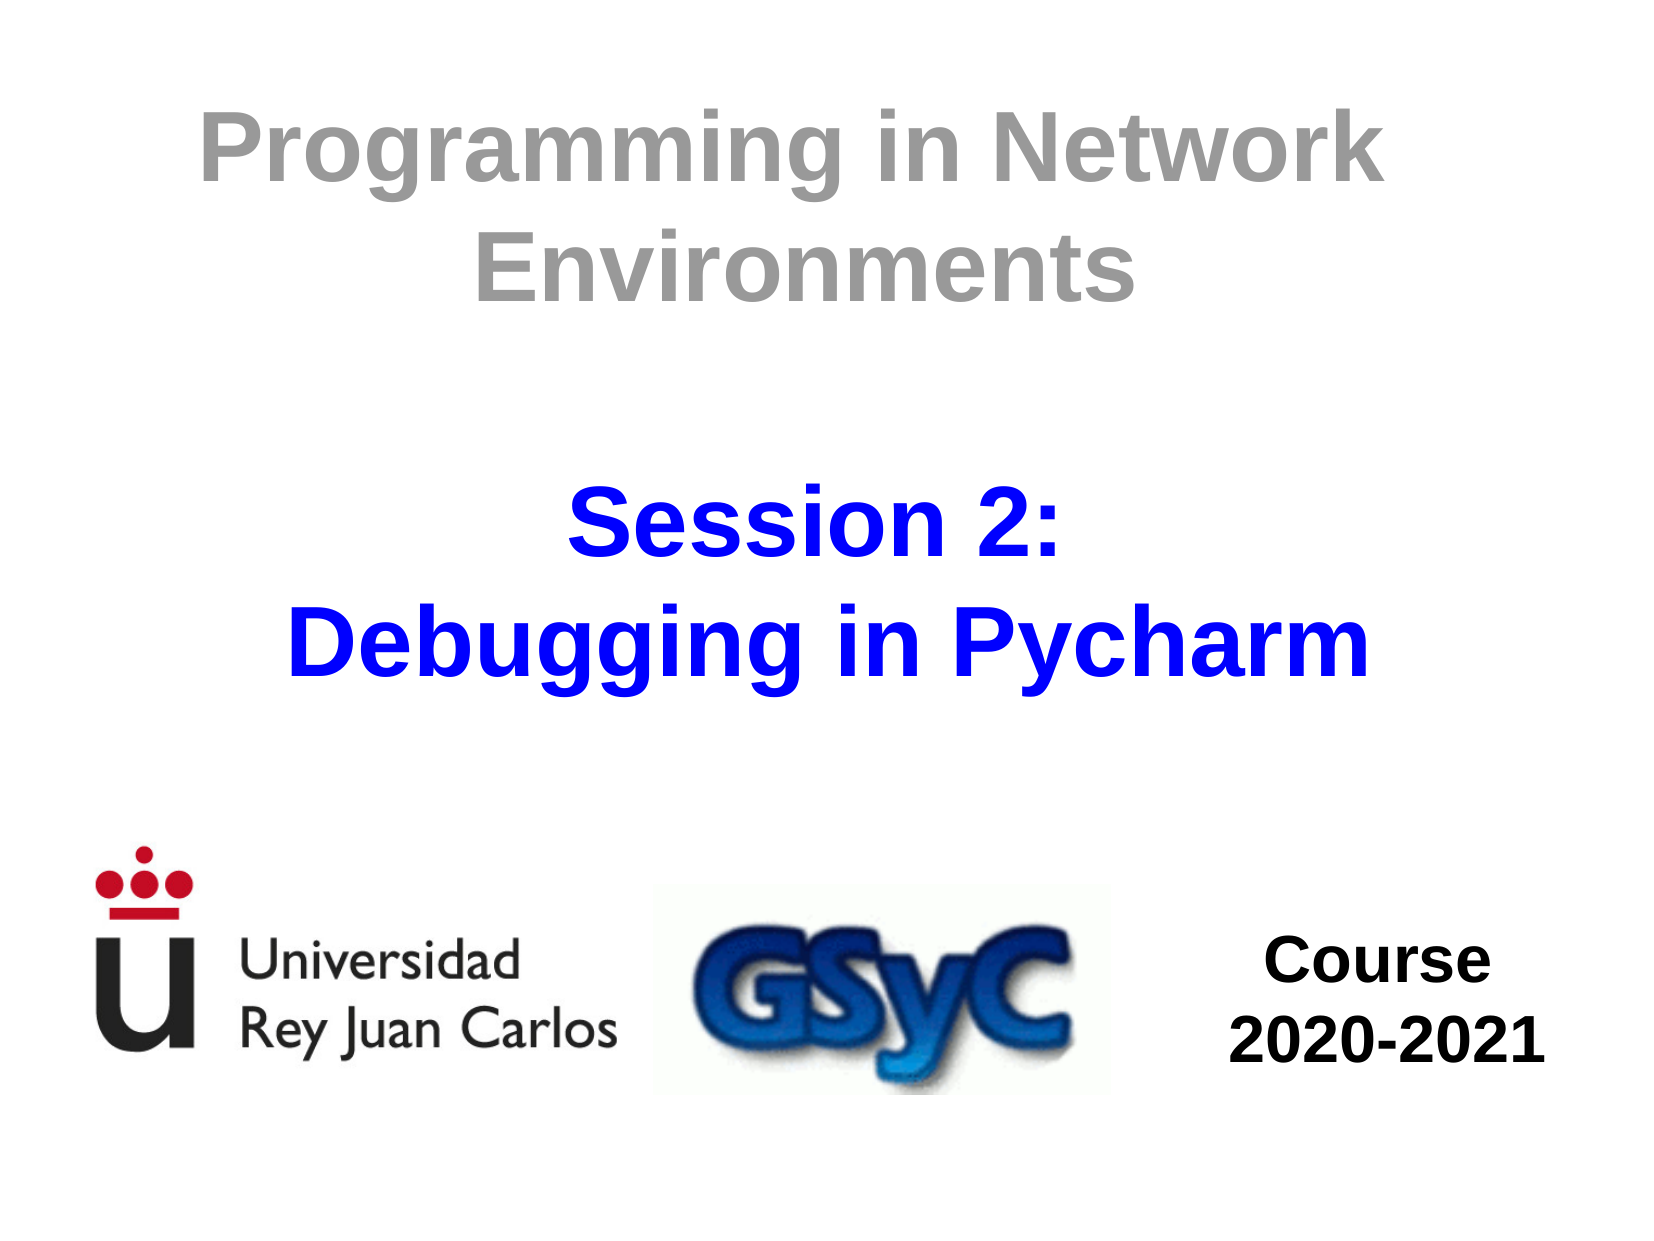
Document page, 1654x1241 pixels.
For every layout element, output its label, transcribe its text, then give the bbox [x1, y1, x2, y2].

picture [61, 825, 646, 1081]
title Course 2020-2021 [1185, 915, 1591, 1066]
picture [653, 885, 1111, 1096]
title Programming in Network Environments [120, 75, 1491, 327]
title Session 2: Debugging in Pycharm [144, 450, 1516, 702]
